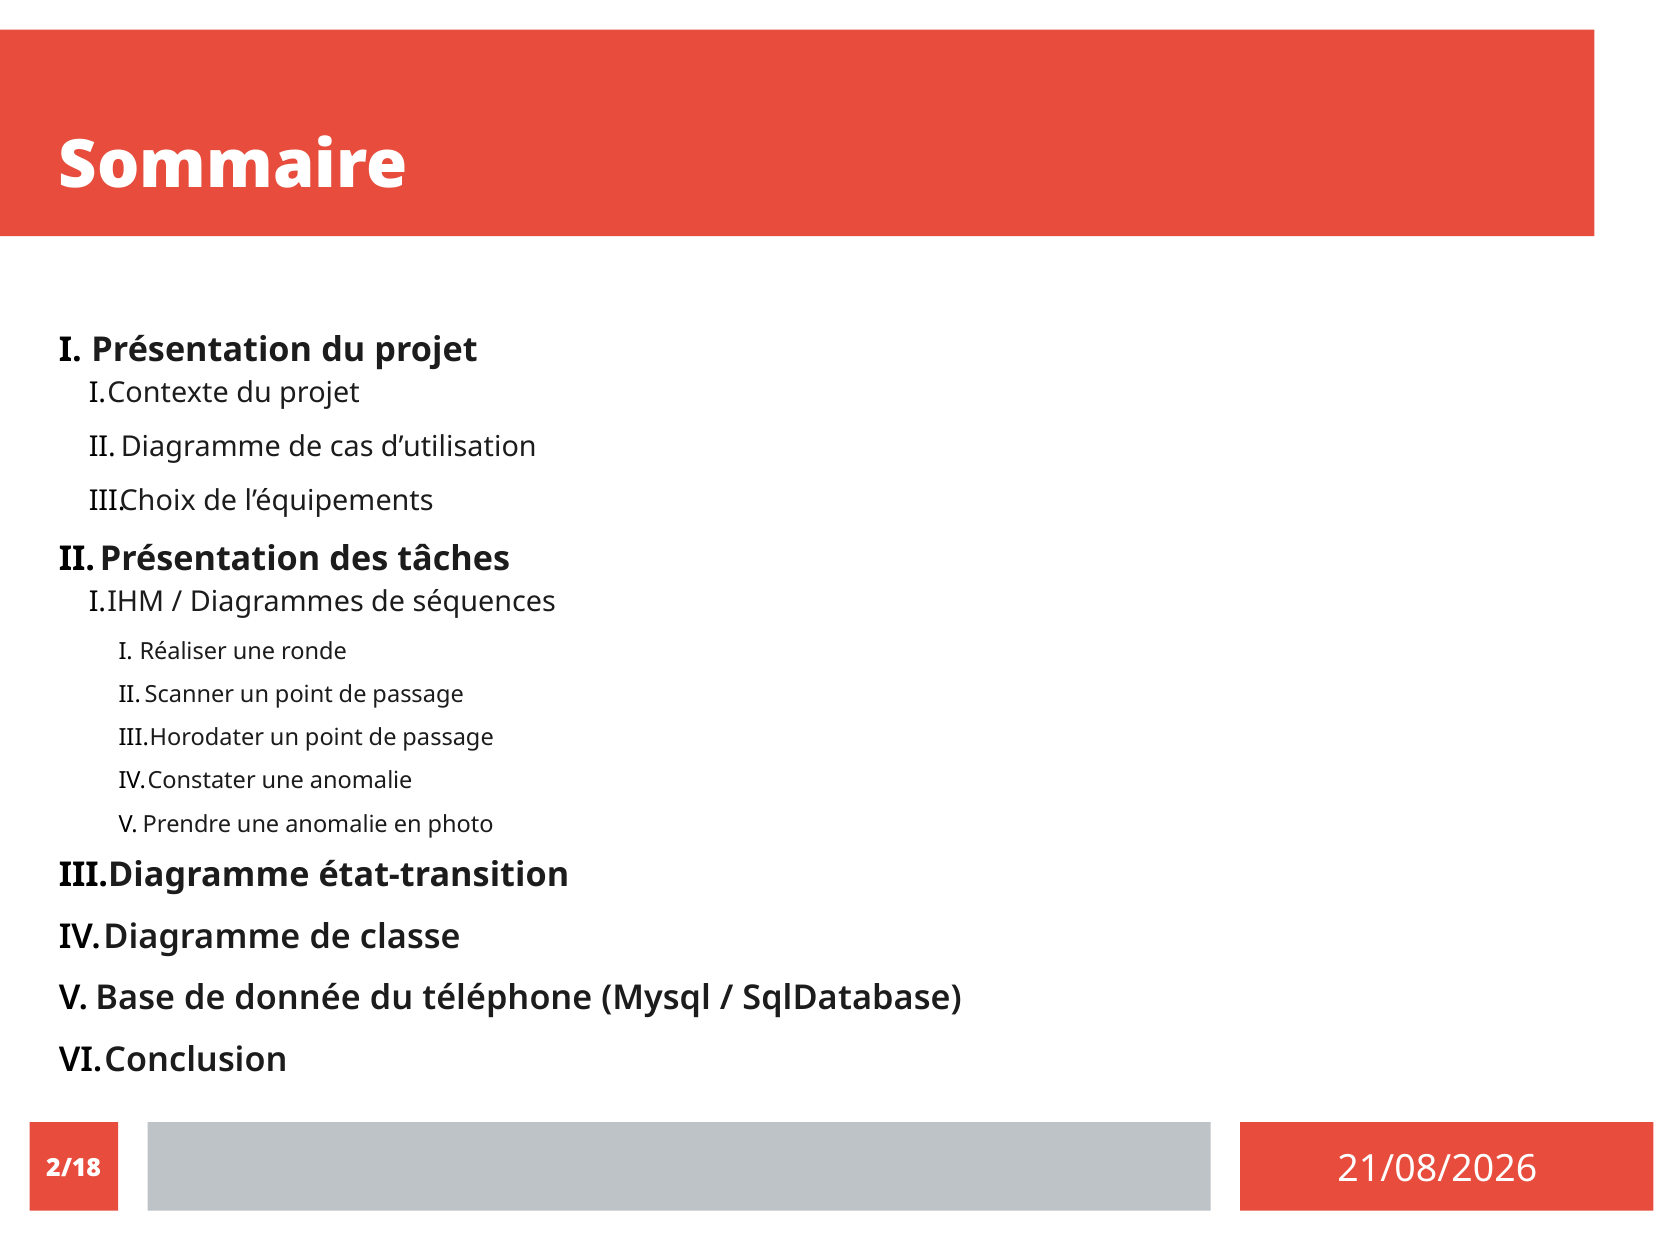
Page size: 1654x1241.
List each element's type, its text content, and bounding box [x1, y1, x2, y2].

title Sommaire [59, 59, 1595, 207]
list Présentation du projet Contexte du projet Diagramme de cas d’utilisation Choix de l’équipements Présentation des tâches IHM / Diagrammes de séquences Réaliser une ronde Scanner un point de passage Horodater un point de passage Constater une anomalie Prendre une anomalie en photo Diagramme état-transition Diagramme de classe Base de donnée du téléphone (Mysql / SqlDatabase) Conclusion [59, 324, 1565, 1093]
